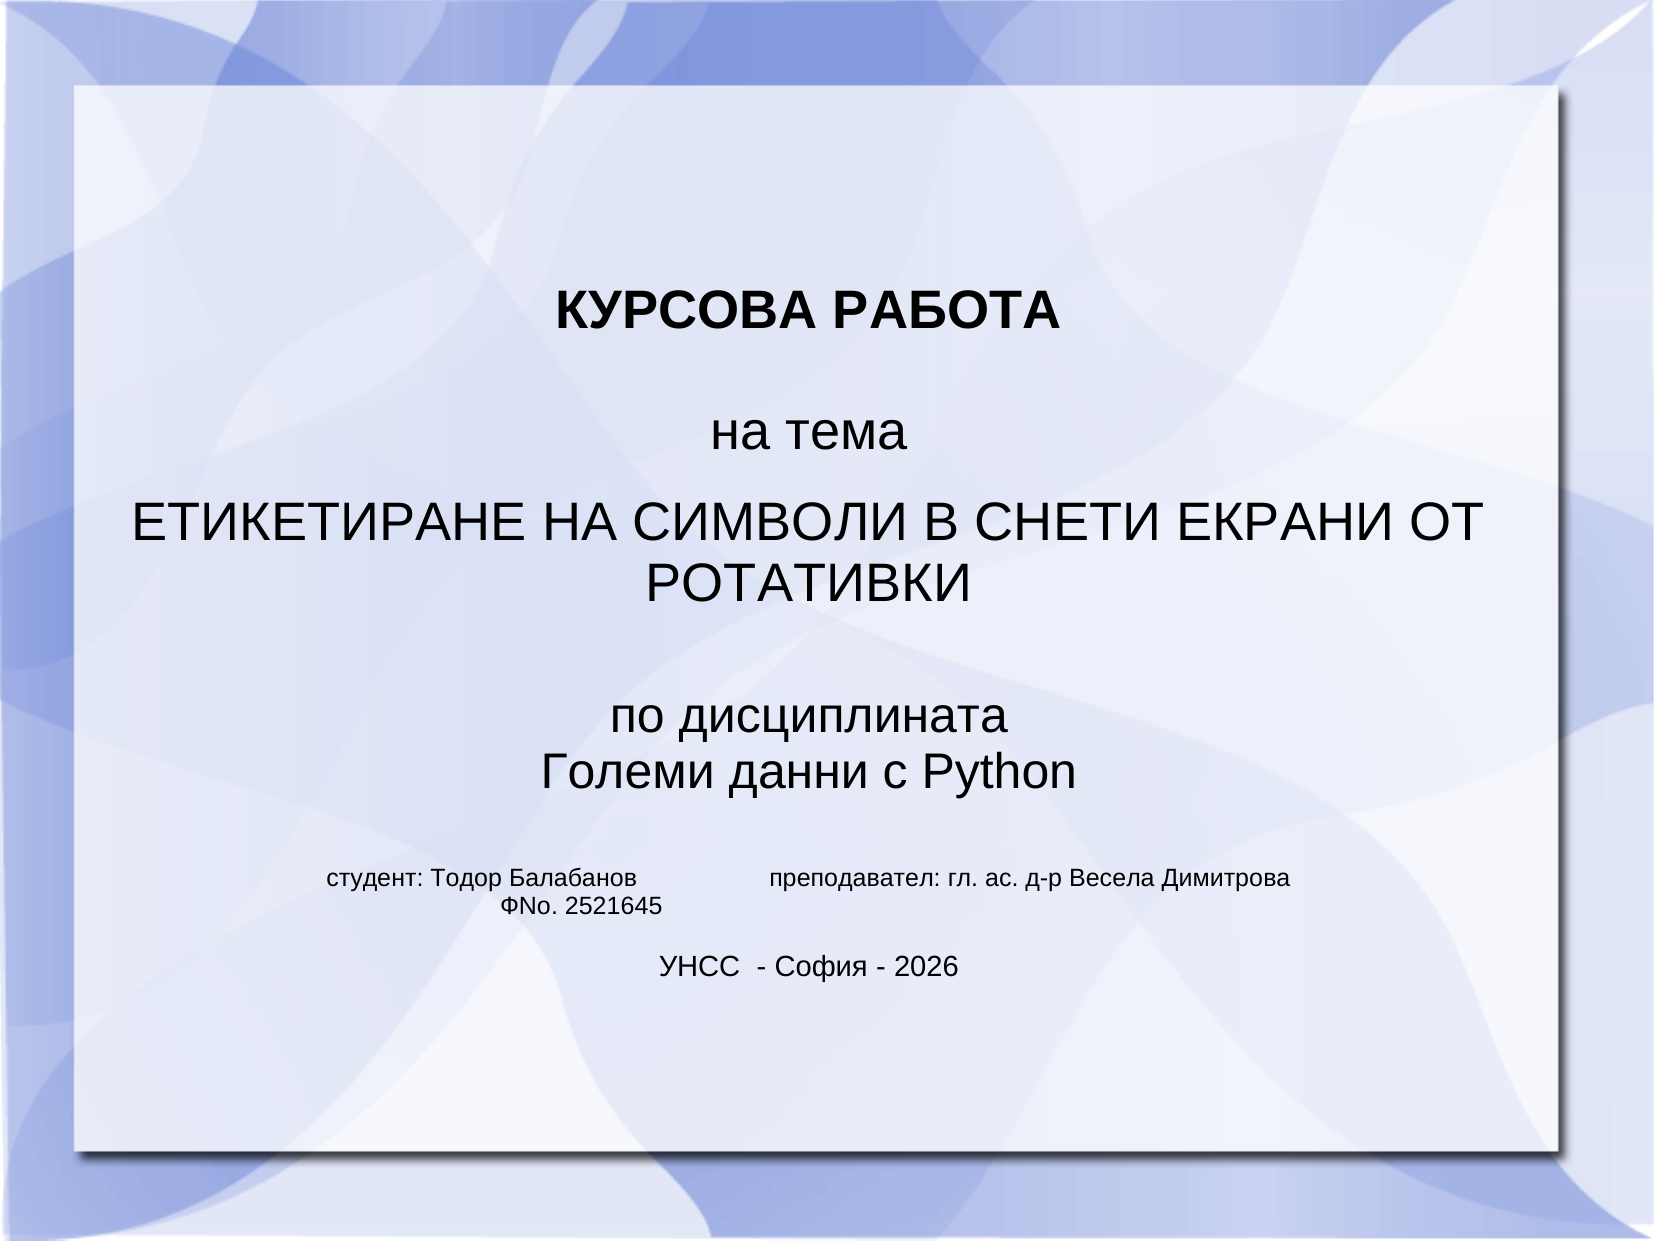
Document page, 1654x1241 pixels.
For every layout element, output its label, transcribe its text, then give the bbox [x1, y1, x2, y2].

subtitle КУРСОВА РАБОТА на тема ЕТИКЕТИРАНЕ НА СИМВОЛИ В СНЕТИ ЕКРАНИ ОТ РОТАТИВКИ по дисциплината Големи данни с Python студент: Тодор Балабанов преподавател: гл. ас. д-р Весела Димитрова ФNo. 2521645 УНСС - София - 2026 [82, 90, 1536, 1051]
picture [0, 0, 1654, 1241]
